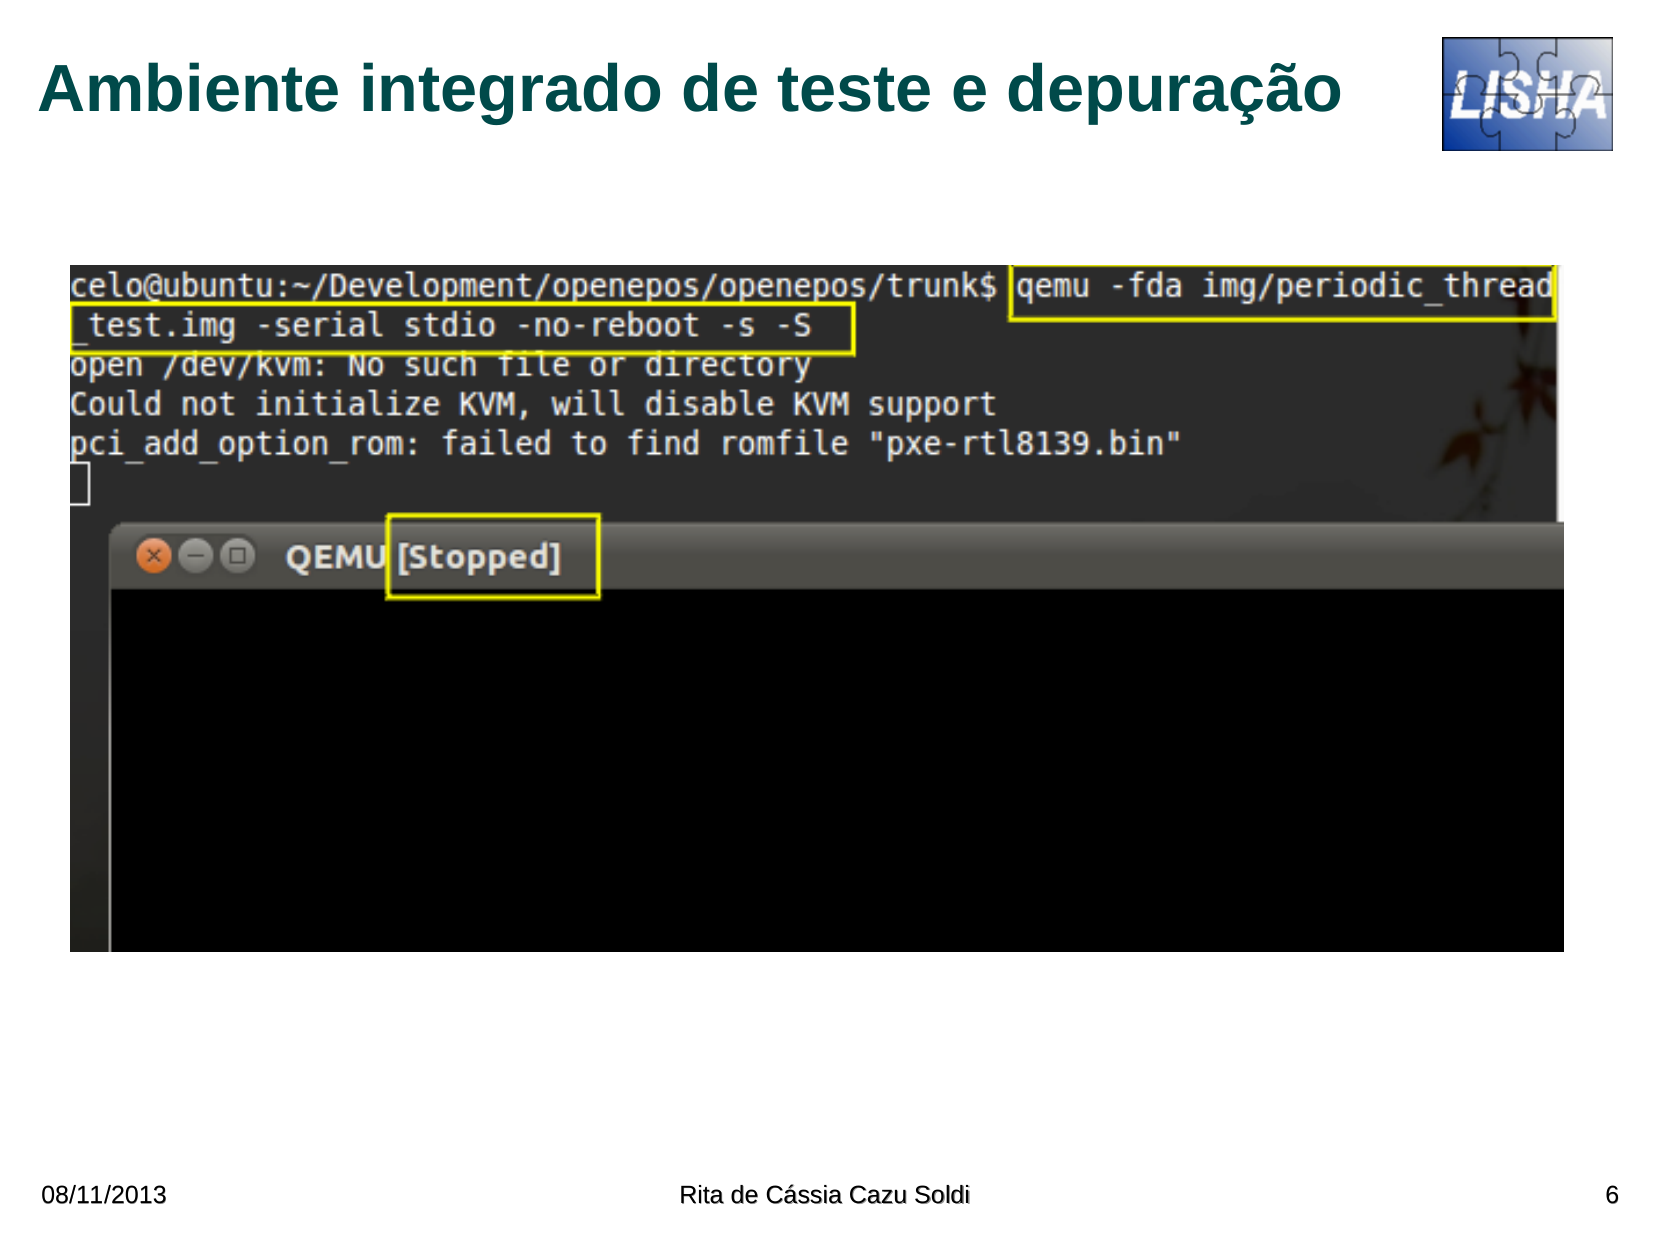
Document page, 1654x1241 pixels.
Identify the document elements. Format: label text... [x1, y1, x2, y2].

picture [70, 265, 1564, 952]
picture [1442, 37, 1613, 151]
title Ambiente integrado de teste e depuração [37, 37, 1426, 151]
